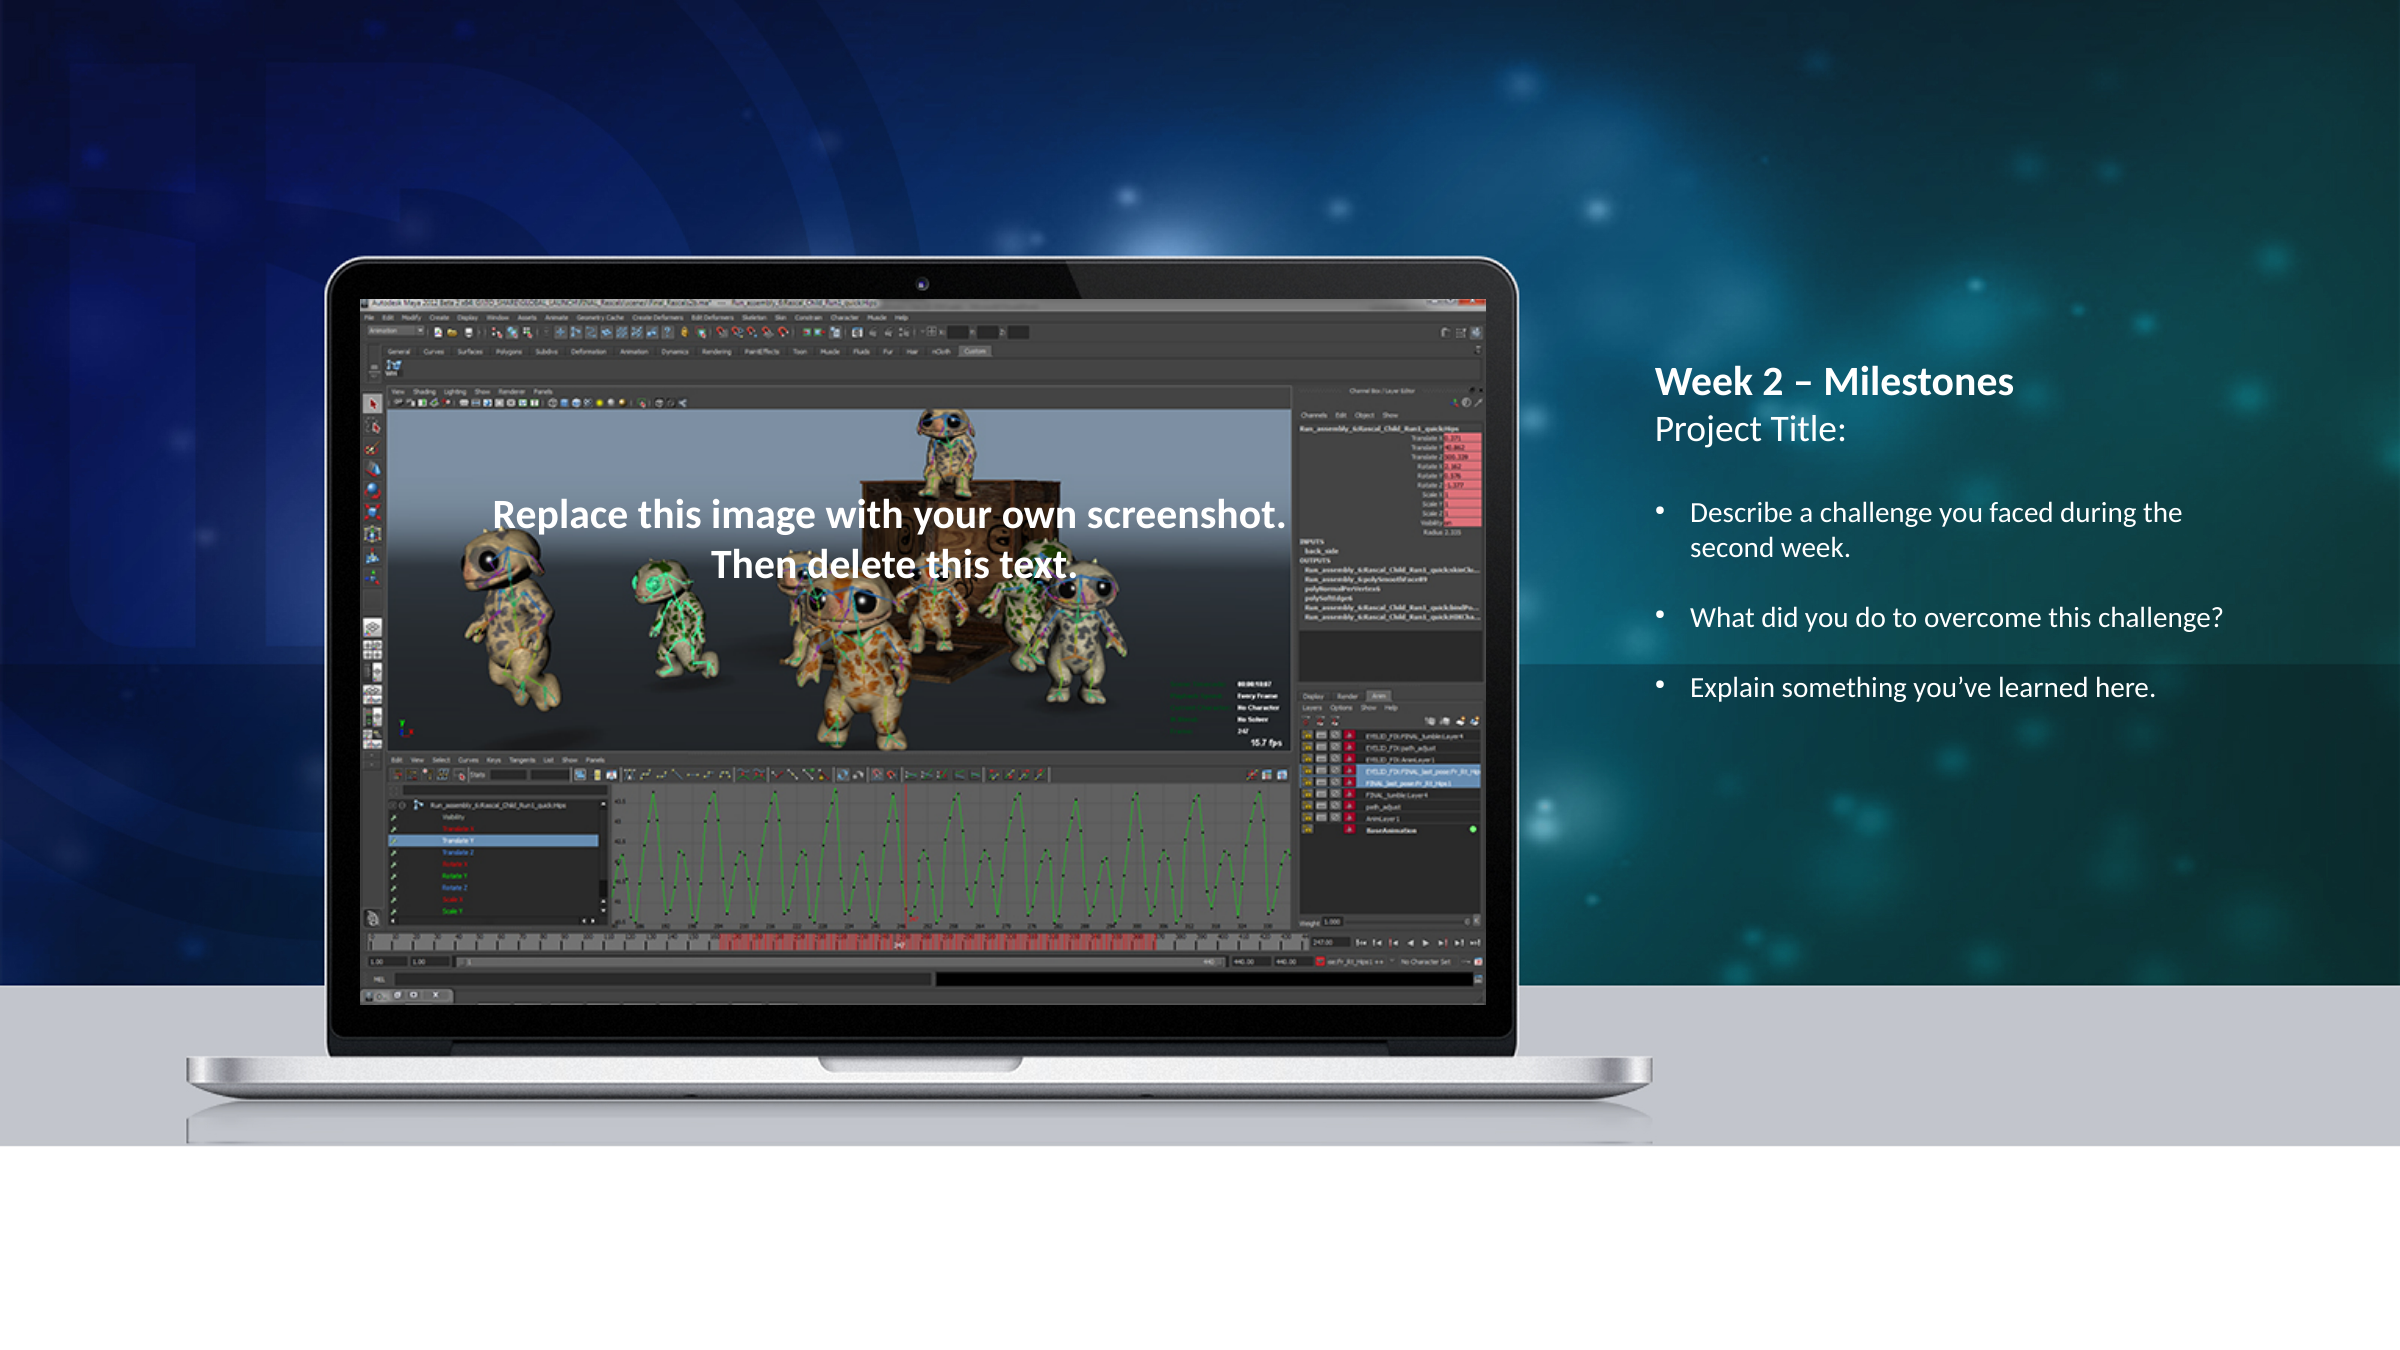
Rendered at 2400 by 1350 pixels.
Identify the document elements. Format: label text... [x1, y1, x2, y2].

text_box Replace this image with your own screenshot. Then delete this text. [410, 479, 1380, 595]
text_box Week 2 – Milestones Project Title: Describe a challenge you faced during the second week. What did you do to overcome this challenge? Explain something you’ve learned here. [1639, 346, 2250, 746]
picture [0, 0, 2400, 1350]
